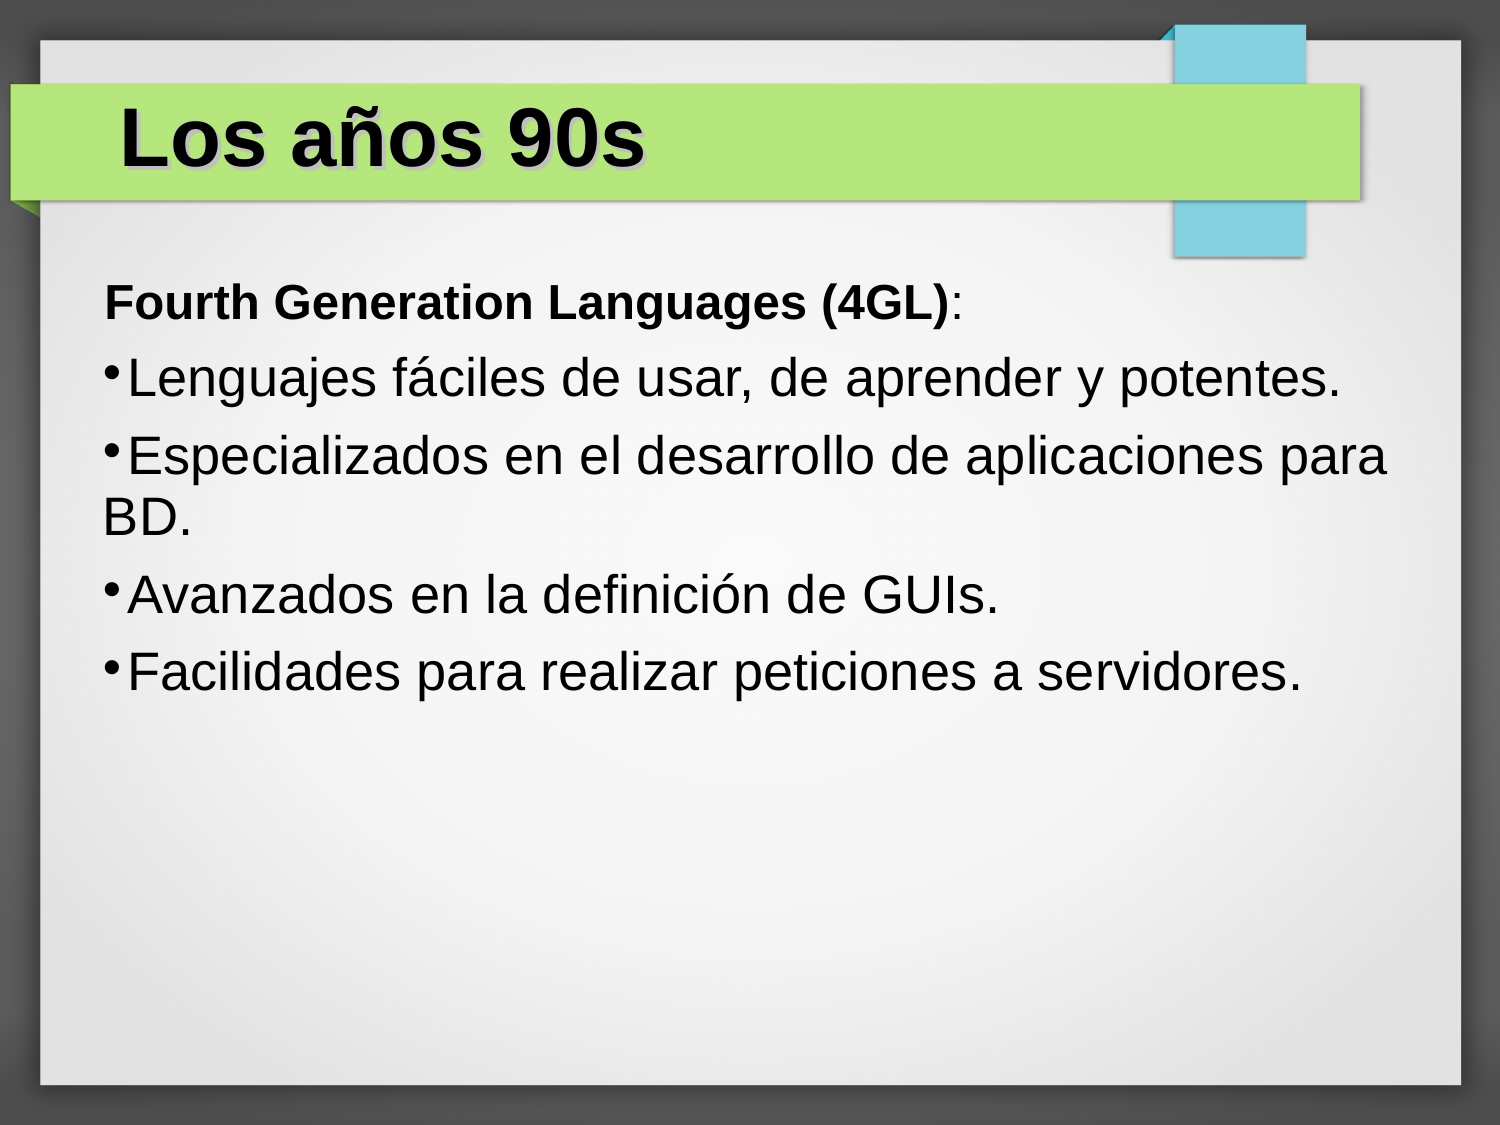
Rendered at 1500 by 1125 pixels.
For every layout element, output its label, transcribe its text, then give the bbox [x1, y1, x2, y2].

title Los años 90s [75, 85, 1147, 193]
picture [0, 0, 1500, 1125]
list Fourth Generation Languages (4GL): Lenguajes fáciles de usar, de aprender y potentes. Especializados en el desarrollo de aplicaciones para BD. Avanzados en la definición de GUIs. Facilidades para realizar peticiones a servidores. [75, 267, 1426, 921]
